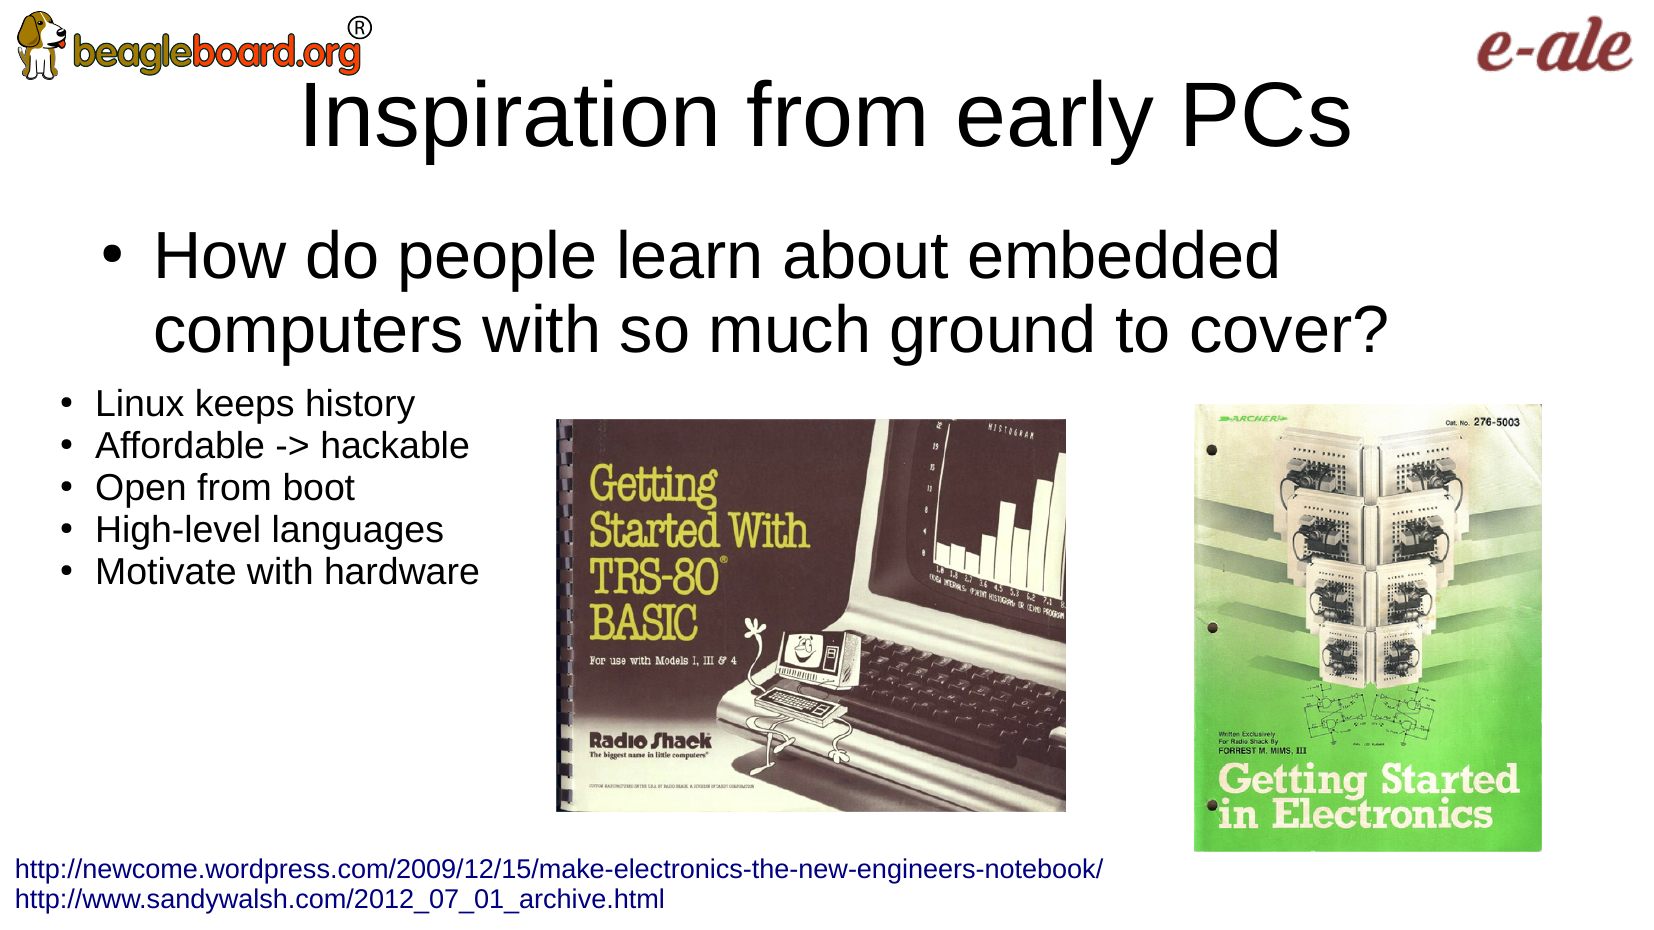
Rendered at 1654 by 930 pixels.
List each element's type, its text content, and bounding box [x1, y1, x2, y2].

text_box Linux keeps history Affordable -> hackable Open from boot High-level languages Motivate with hardware [45, 375, 511, 766]
picture [556, 419, 1066, 812]
text_box http://newcome.wordpress.com/2009/12/15/make-electronics-the-new-engineers-notebook/ http://www.sandywalsh.com/2012_07_01_archive.html [0, 846, 1548, 922]
title Inspiration from early PCs [82, 37, 1571, 193]
picture [1194, 404, 1542, 846]
picture [17, 11, 372, 80]
picture [1475, 14, 1636, 74]
list How do people learn about embedded computers with so much ground to cover? [82, 217, 1571, 757]
